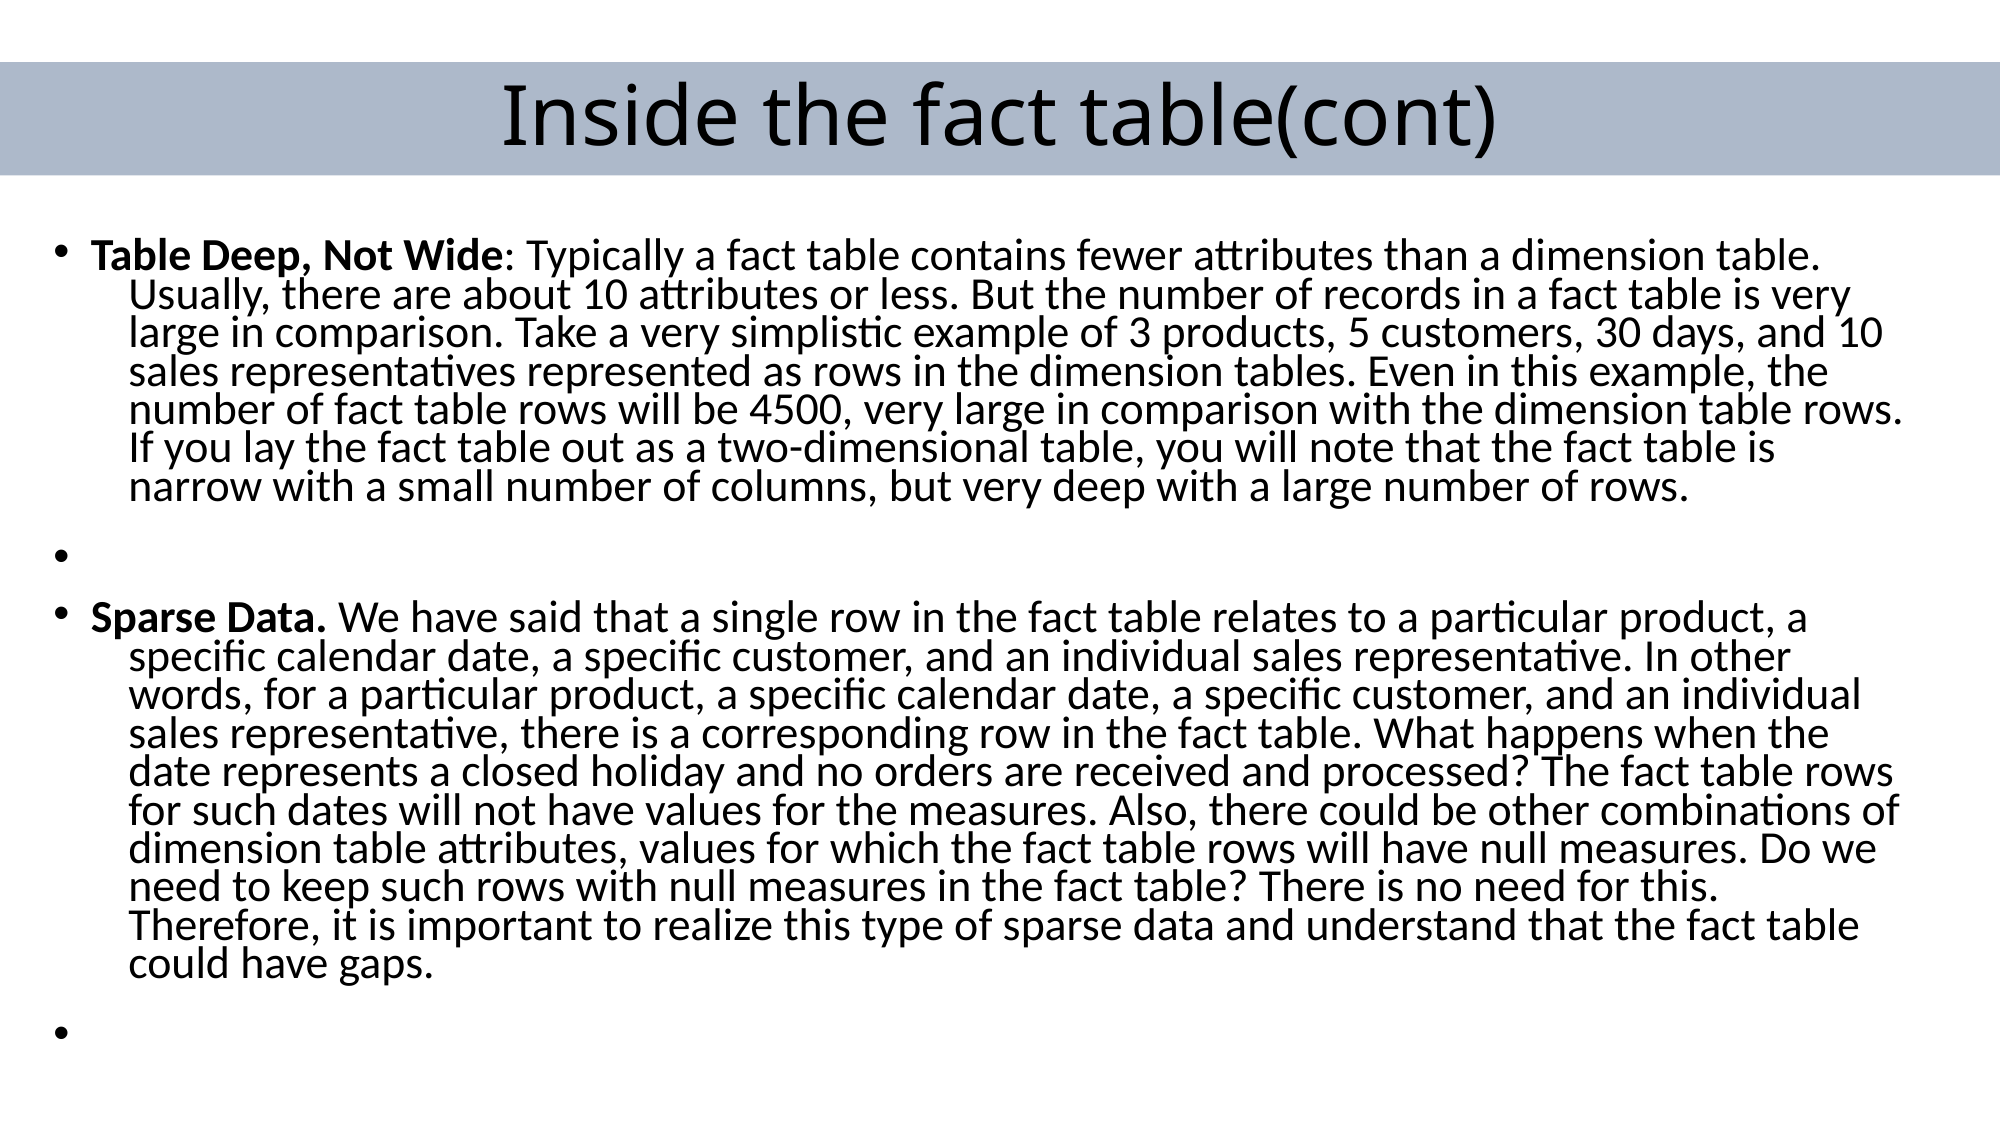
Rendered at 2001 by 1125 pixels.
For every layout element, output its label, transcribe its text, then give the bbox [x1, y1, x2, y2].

title Inside the fact table(cont) [0, 62, 2000, 176]
list Table Deep, Not Wide: Typically a fact table contains fewer attributes than a dimension table. Usually, there are about 10 attributes or less. But the number of records in a fact table is very large in comparison. Take a very simplistic example of 3 products, 5 customers, 30 days, and 10 sales representatives represented as rows in the dimension tables. Even in this example, the number of fact table rows will be 4500, very large in comparison with the dimension table rows. If you lay the fact table out as a two-dimensional table, you will note that the fact table is narrow with a small number of columns, but very deep with a large number of rows. Sparse Data. We have said that a single row in the fact table relates to a particular product, a specific calendar date, a specific customer, and an individual sales representative. In other words, for a particular product, a specific calendar date, a specific customer, and an individual sales representative, there is a corresponding row in the fact table. What happens when the date represents a closed holiday and no orders are received and processed? The fact table rows for such dates will not have values for the measures. Also, there could be other combinations of dimension table attributes, values for which the fact table rows will have null measures. Do we need to keep such rows with null measures in the fact table? There is no need for this. Therefore, it is important to realize this type of sparse data and understand that the fact table could have gaps. [38, 232, 1925, 1066]
